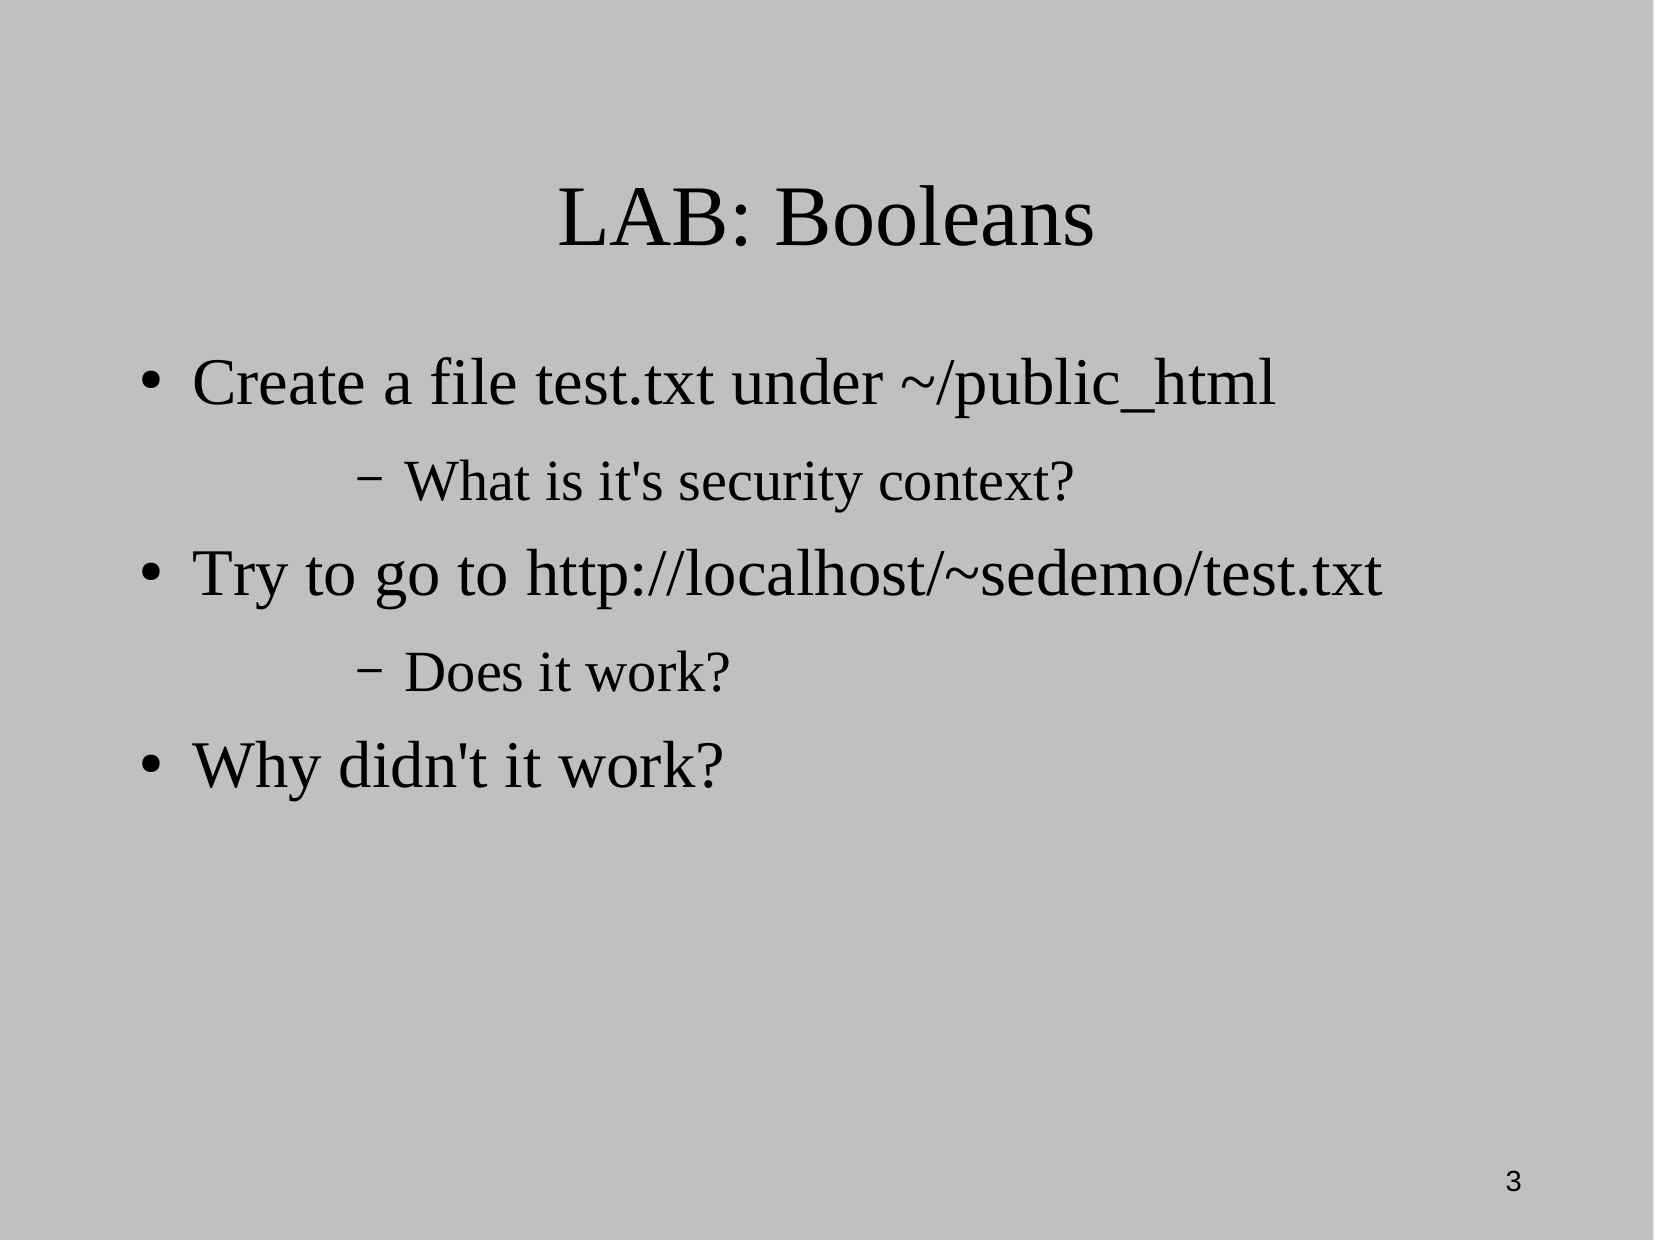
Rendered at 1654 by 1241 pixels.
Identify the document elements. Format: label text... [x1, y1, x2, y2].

list Create a file test.txt under ~/public_html What is it's security context? Try to go to http://localhost/~sedemo/test.txt Does it work? Why didn't it work? [121, 344, 1534, 1126]
title LAB: Booleans [301, 112, 1352, 320]
